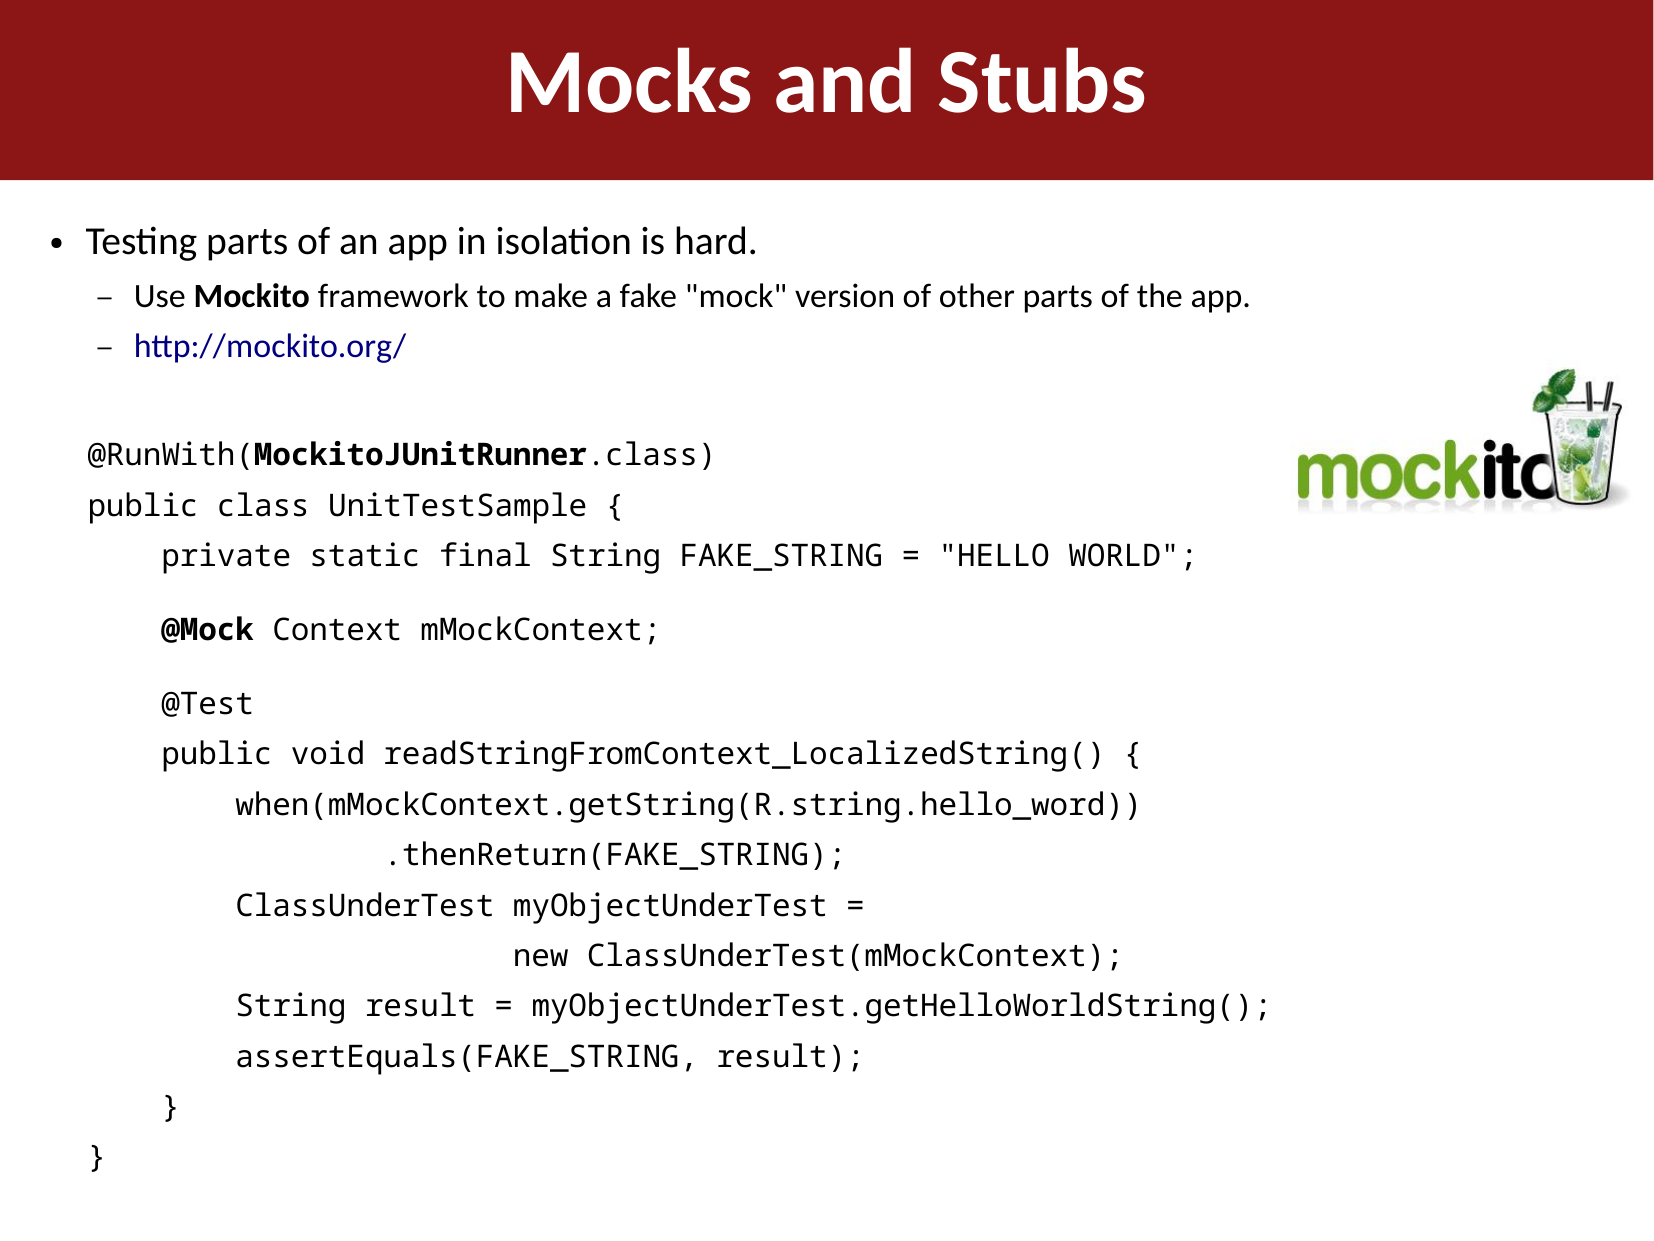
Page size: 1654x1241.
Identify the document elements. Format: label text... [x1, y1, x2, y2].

list Testing parts of an app in isolation is hard. Use Mockito framework to make a fake "mock" version of other parts of the app. http://mockito.org/ @RunWith(MockitoJUnitRunner.class) public class UnitTestSample { private static final String FAKE_STRING = "HELLO WORLD"; @Mock Context mMockContext; @Test public void readStringFromContext_LocalizedString() { when(mMockContext.getString(R.string.hello_word)) .thenReturn(FAKE_STRING); ClassUnderTest myObjectUnderTest = new ClassUnderTest(mMockContext); String result = myObjectUnderTest.getHelloWorldString(); assertEquals(FAKE_STRING, result); } } [37, 225, 1636, 1186]
title Mocks and Stubs [0, 0, 1654, 181]
picture [1290, 359, 1639, 522]
